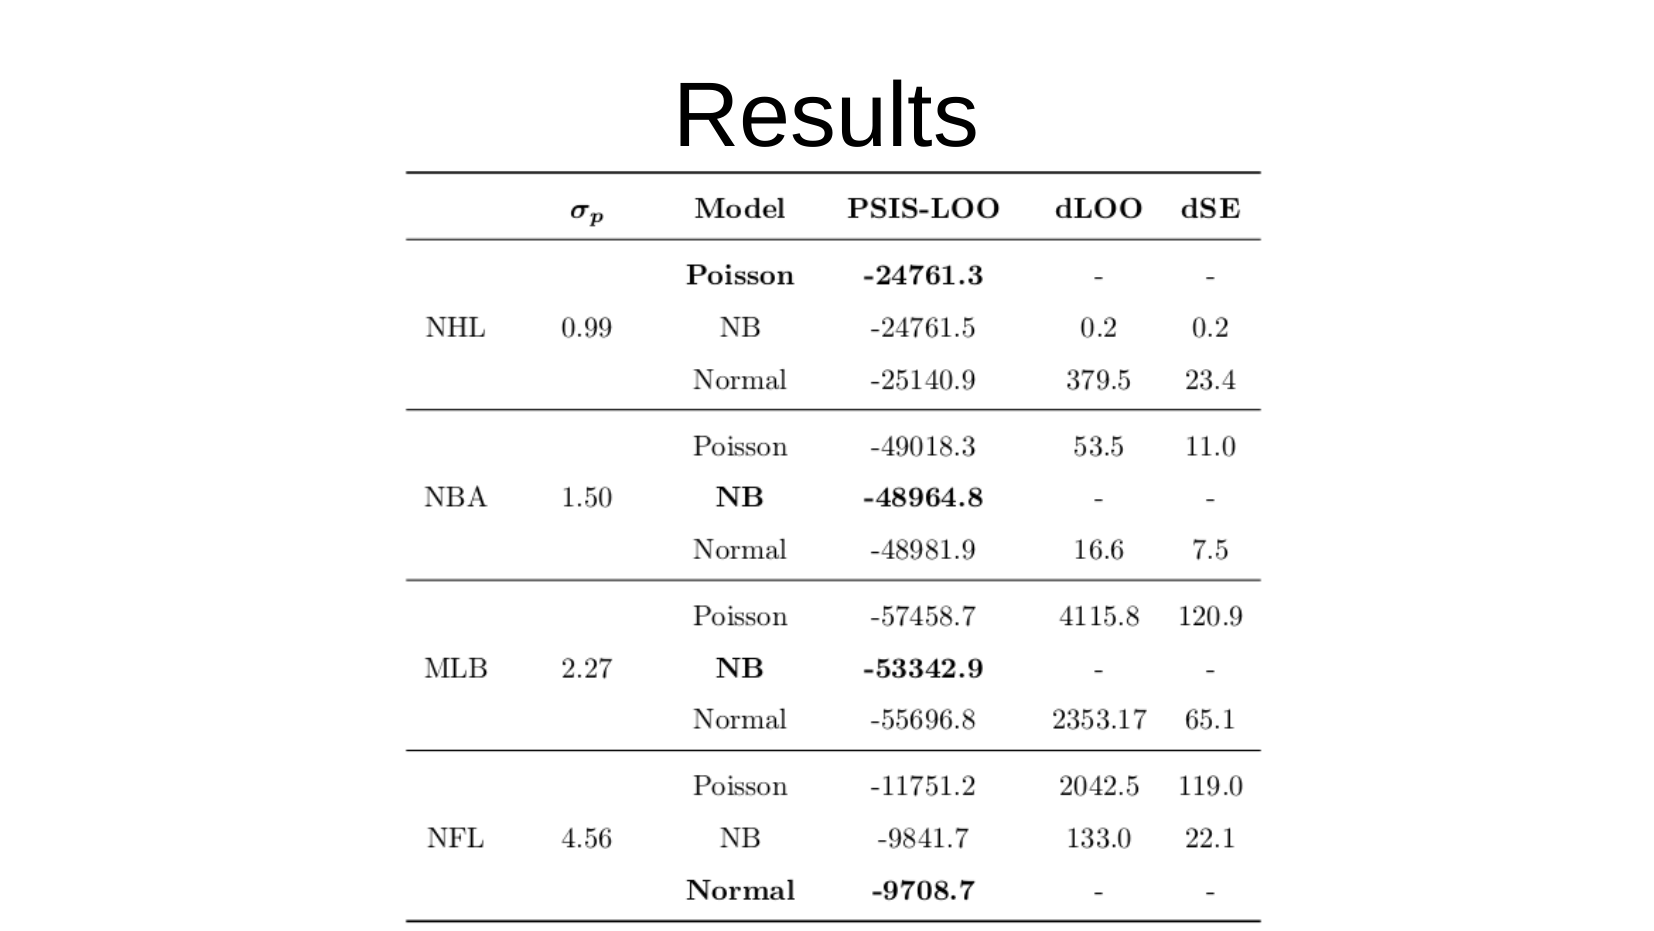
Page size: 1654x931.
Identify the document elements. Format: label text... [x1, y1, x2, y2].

picture [355, 153, 1294, 931]
title Results [82, 37, 1571, 193]
